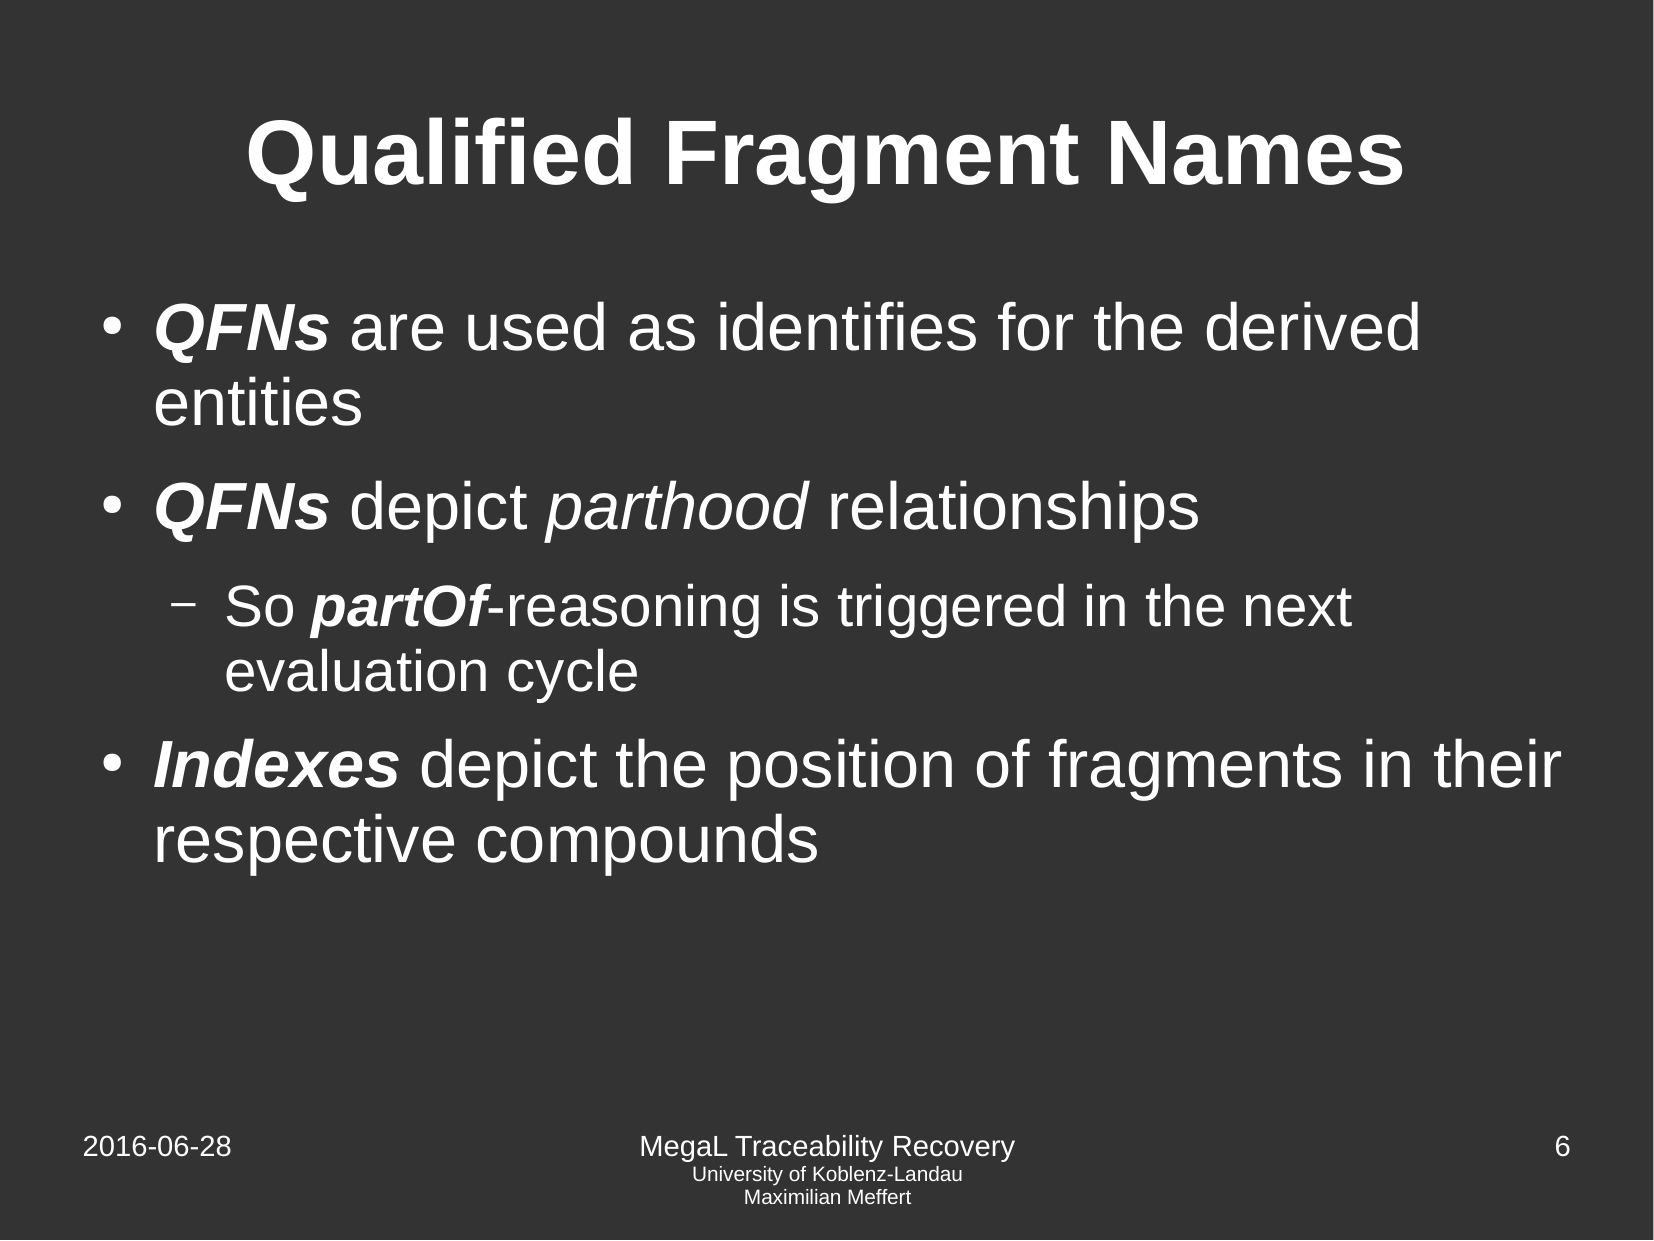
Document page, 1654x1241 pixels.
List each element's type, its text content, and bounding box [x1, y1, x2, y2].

title Qualified Fragment Names [82, 49, 1571, 257]
list QFNs are used as identifies for the derived entities QFNs depict parthood relationships So partOf-reasoning is triggered in the next evaluation cycle Indexes depict the position of fragments in their respective compounds [82, 290, 1571, 1010]
